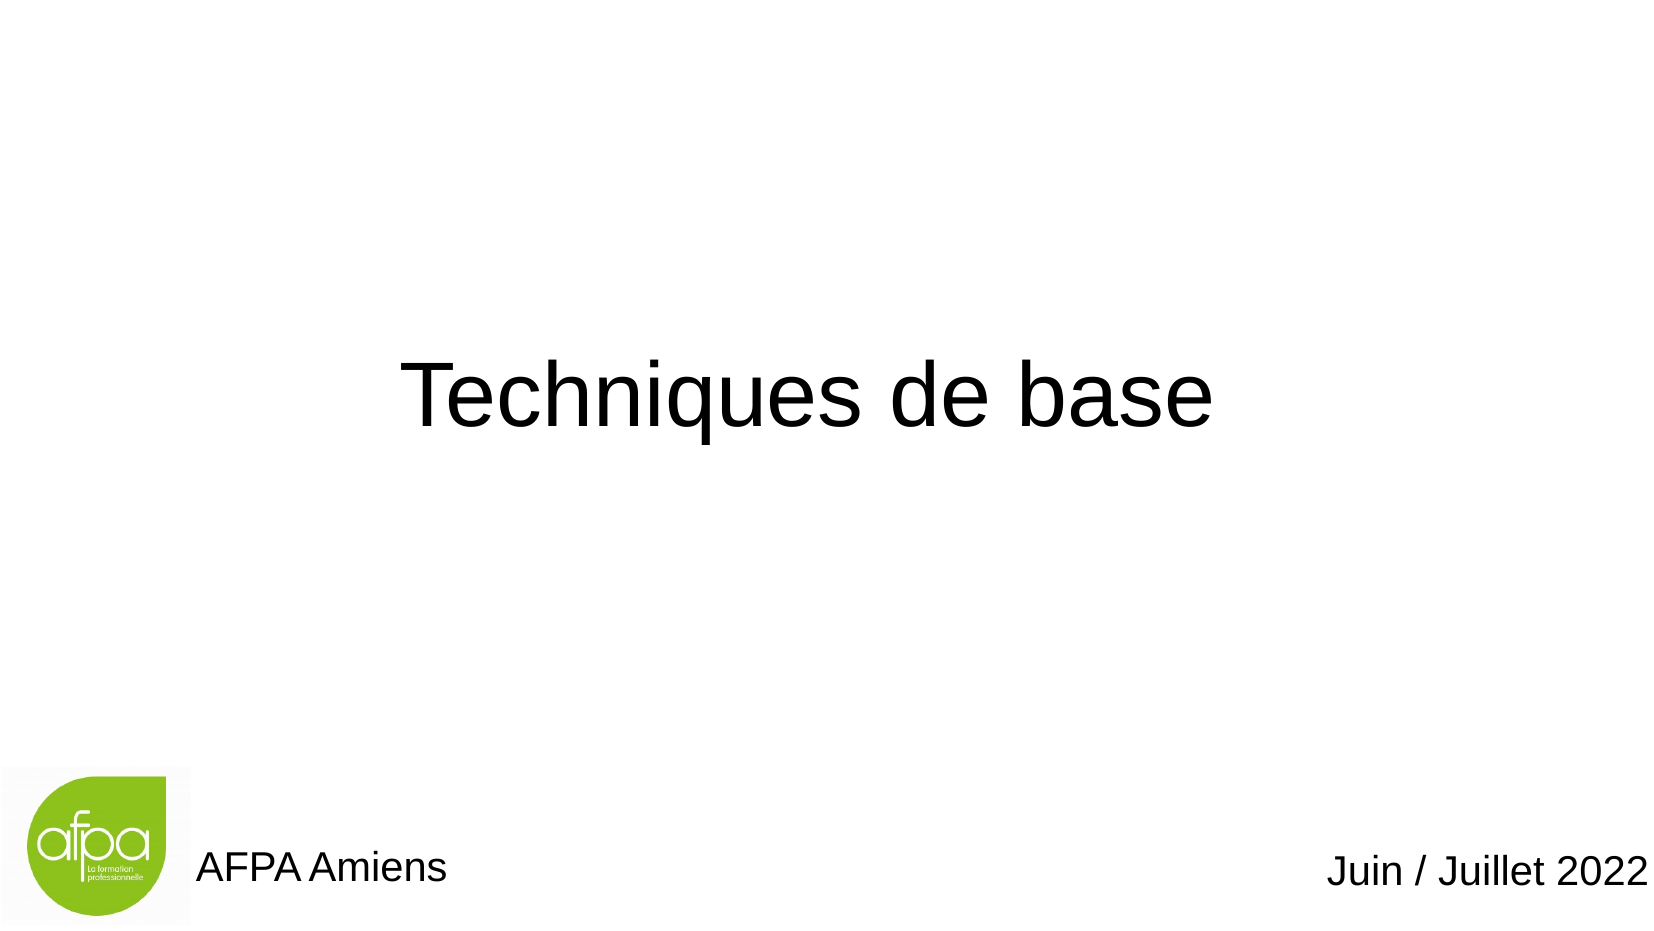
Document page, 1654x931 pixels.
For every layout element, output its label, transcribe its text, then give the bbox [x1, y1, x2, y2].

subtitle Juin / Juillet 2022 [1322, 812, 1654, 931]
picture [1, 766, 191, 925]
title Techniques de base [76, 317, 1565, 473]
text_box AFPA Amiens [171, 805, 473, 928]
